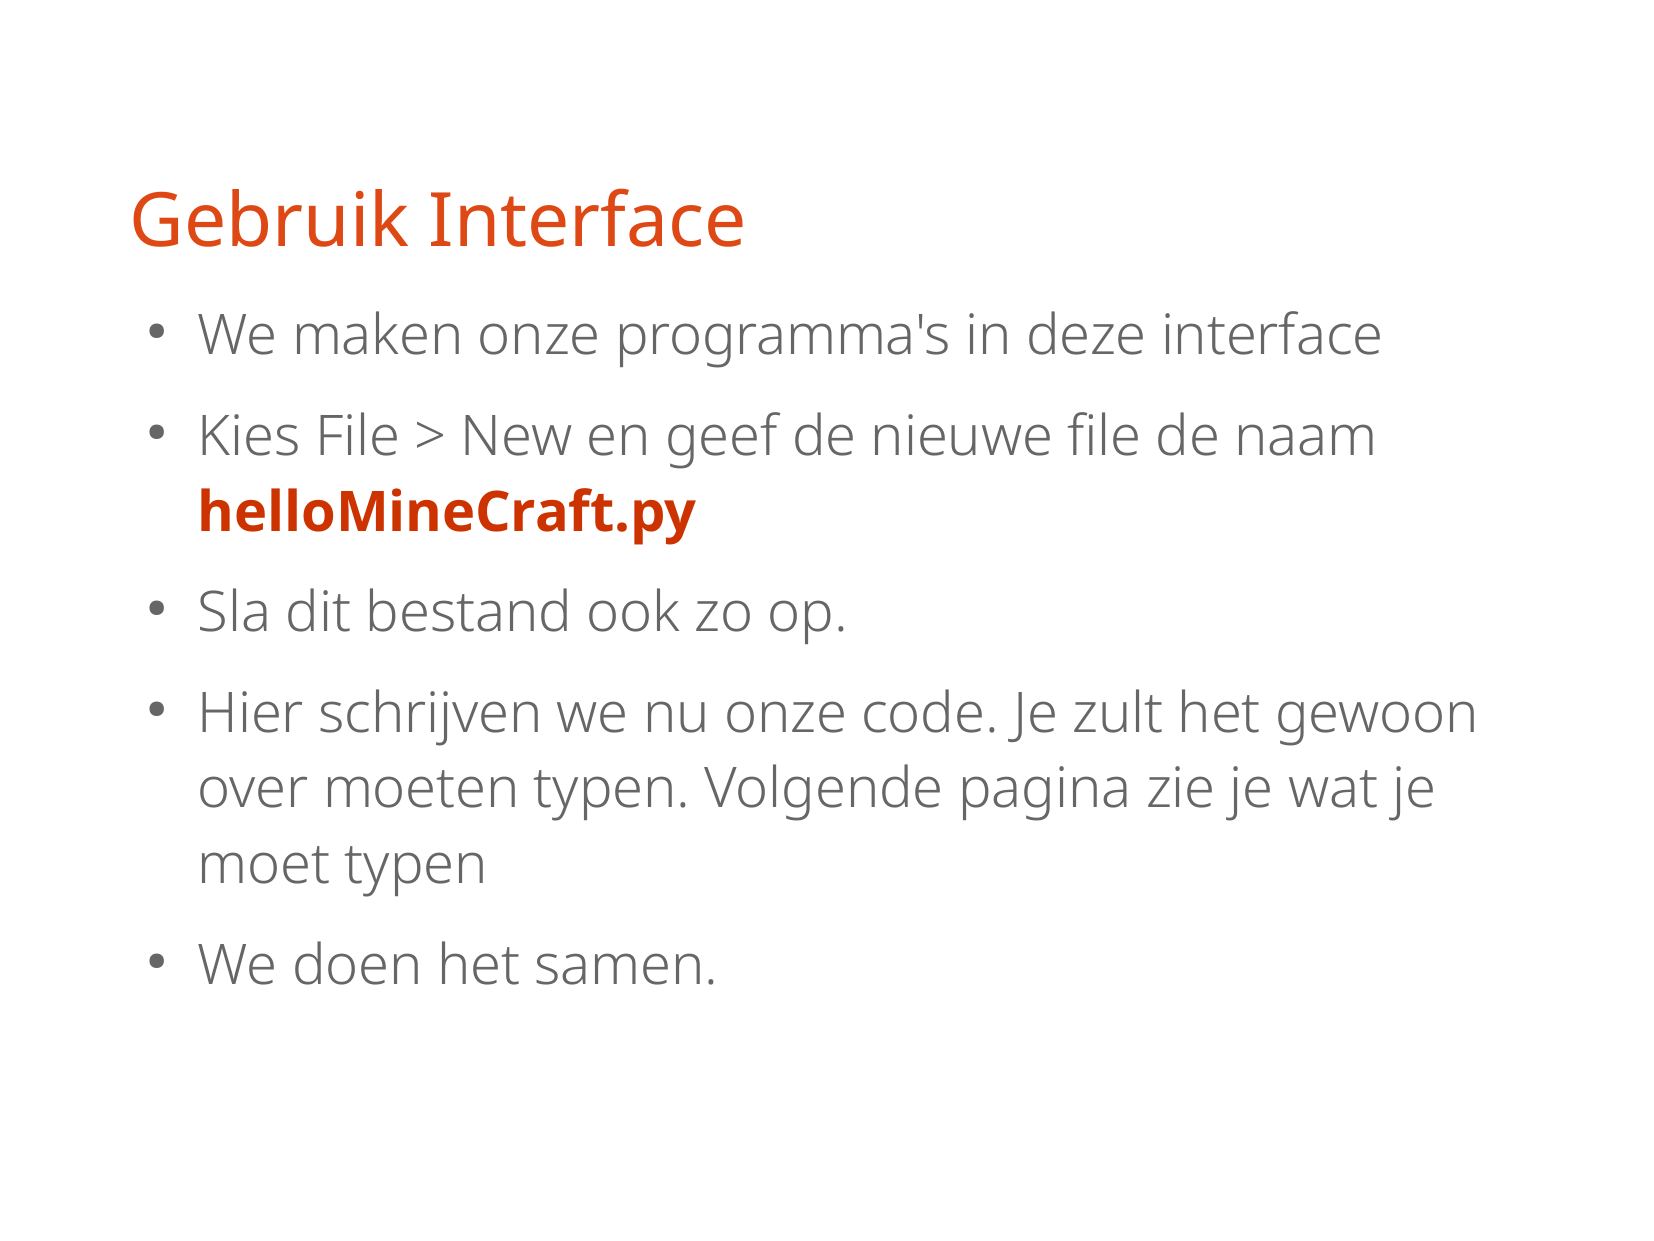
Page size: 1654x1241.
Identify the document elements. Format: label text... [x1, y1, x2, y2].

list We maken onze programma's in deze interface Kies File > New en geef de nieuwe file de naam helloMineCraft.py Sla dit bestand ook zo op. Hier schrijven we nu onze code. Je zult het gewoon over moeten typen. Volgende pagina zie je wat je moet typen We doen het samen. [129, 295, 1518, 1010]
title Gebruik Interface [129, 153, 1518, 281]
